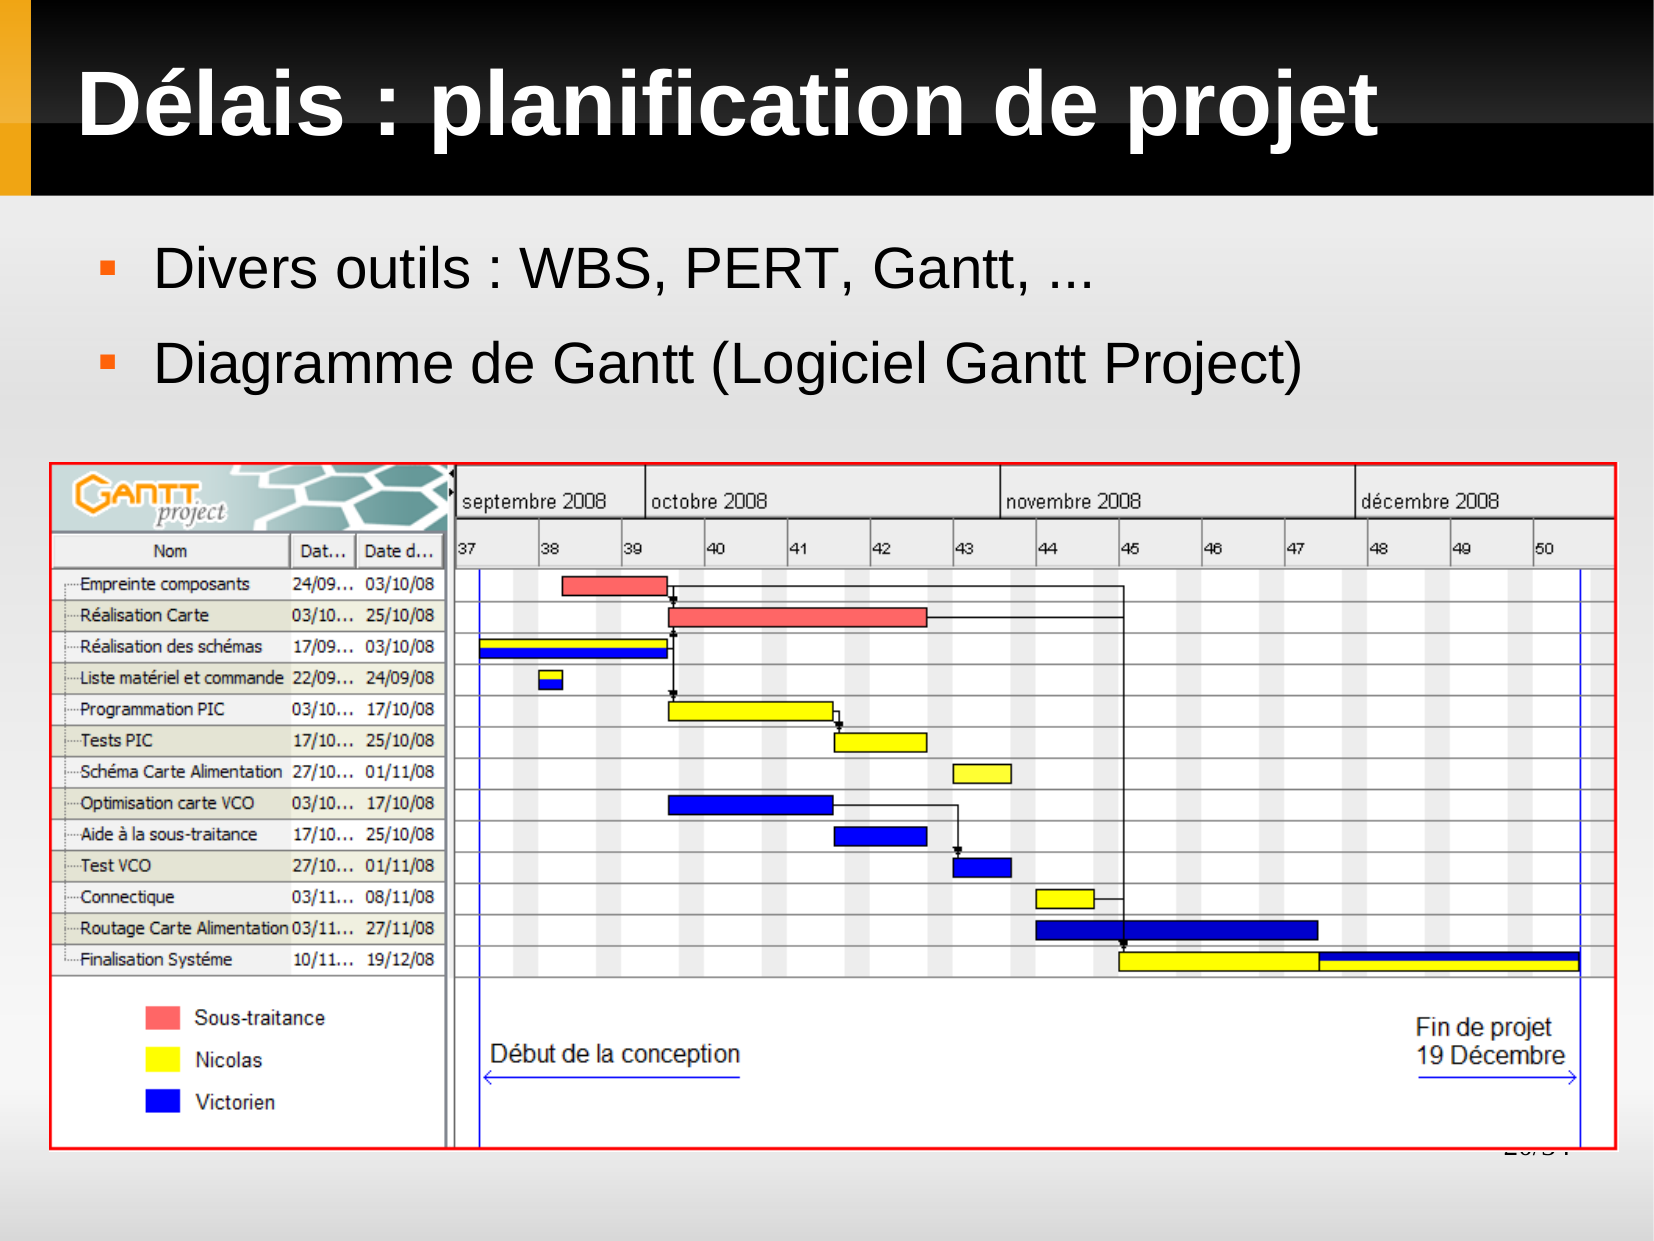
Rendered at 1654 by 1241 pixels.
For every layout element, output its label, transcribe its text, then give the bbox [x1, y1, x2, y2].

list Divers outils : WBS, PERT, Gantt, ... Diagramme de Gantt (Logiciel Gantt Project) [82, 236, 1571, 462]
picture [0, 0, 1654, 1241]
title Délais : planification de projet [76, 0, 1565, 208]
